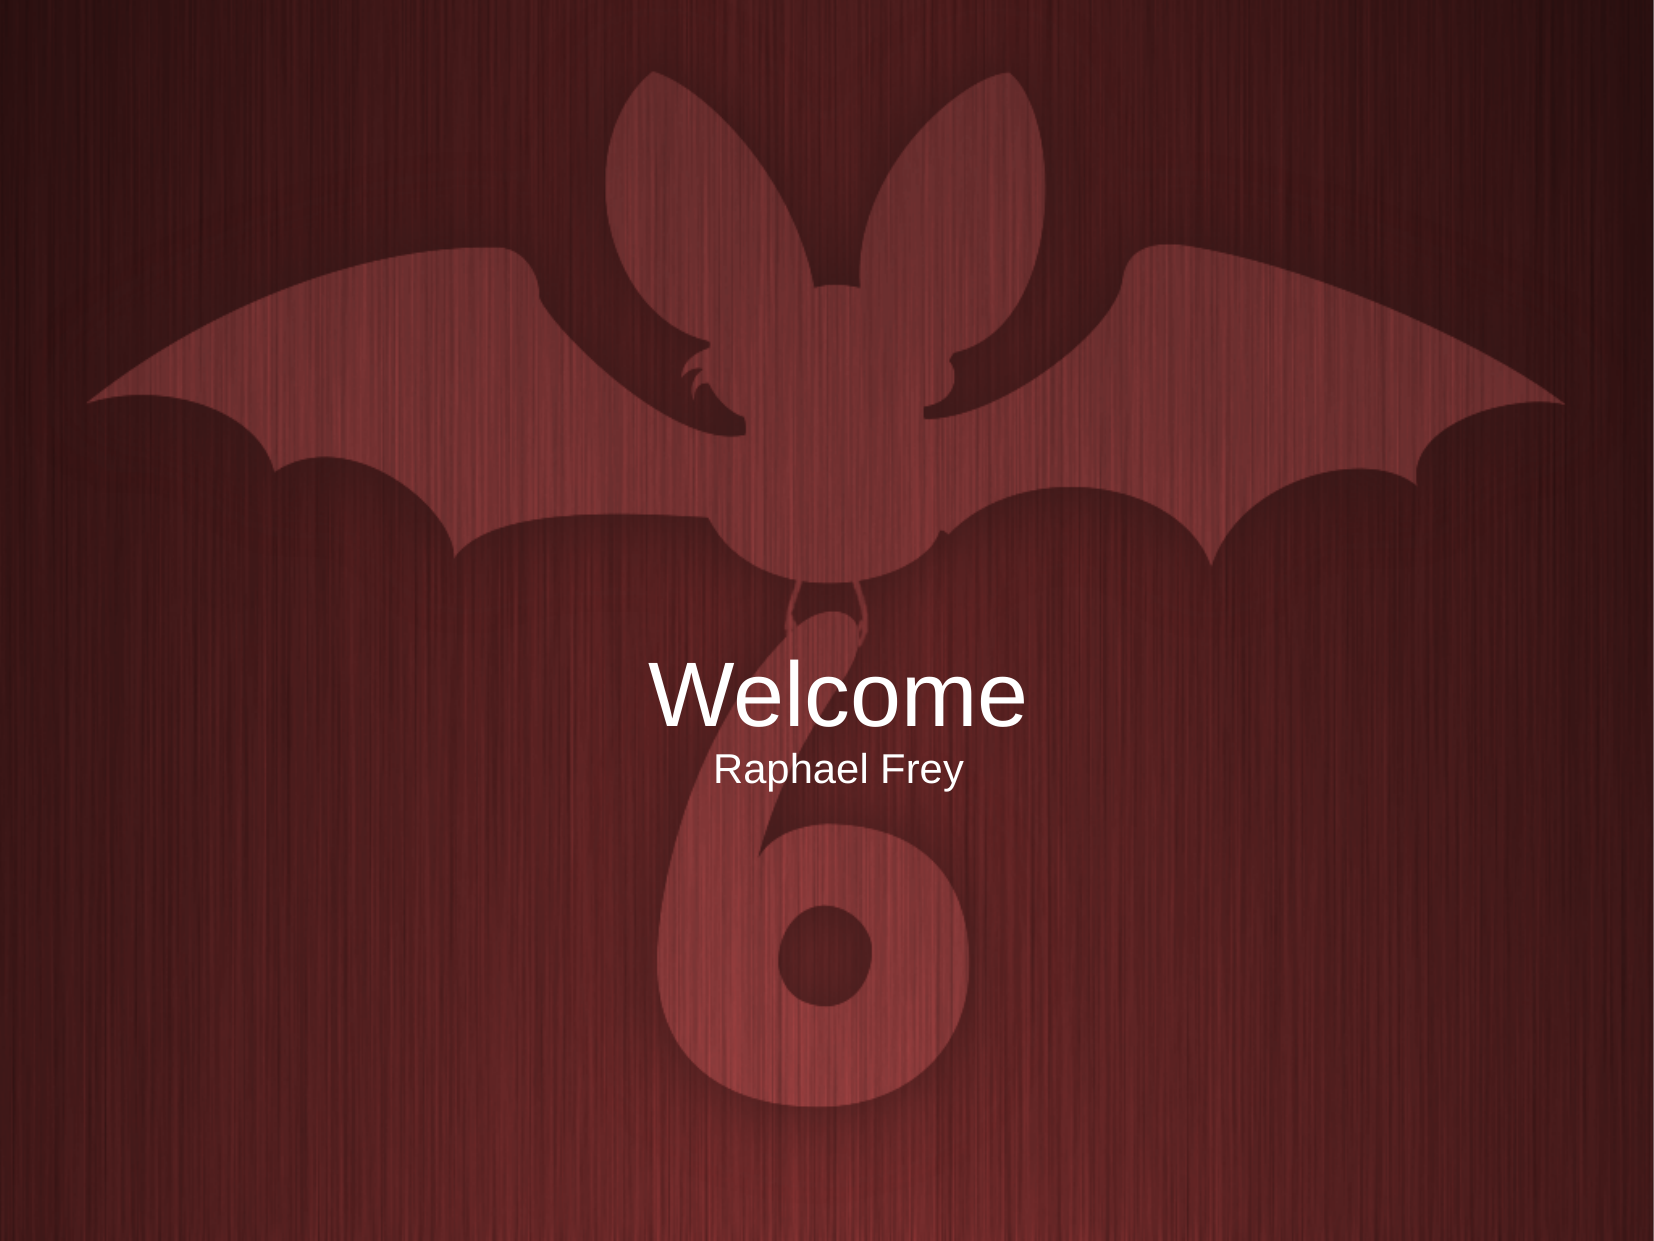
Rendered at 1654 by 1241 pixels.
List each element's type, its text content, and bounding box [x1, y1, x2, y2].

title Welcome Raphael Frey [94, 614, 1583, 822]
picture [0, 0, 1654, 1241]
